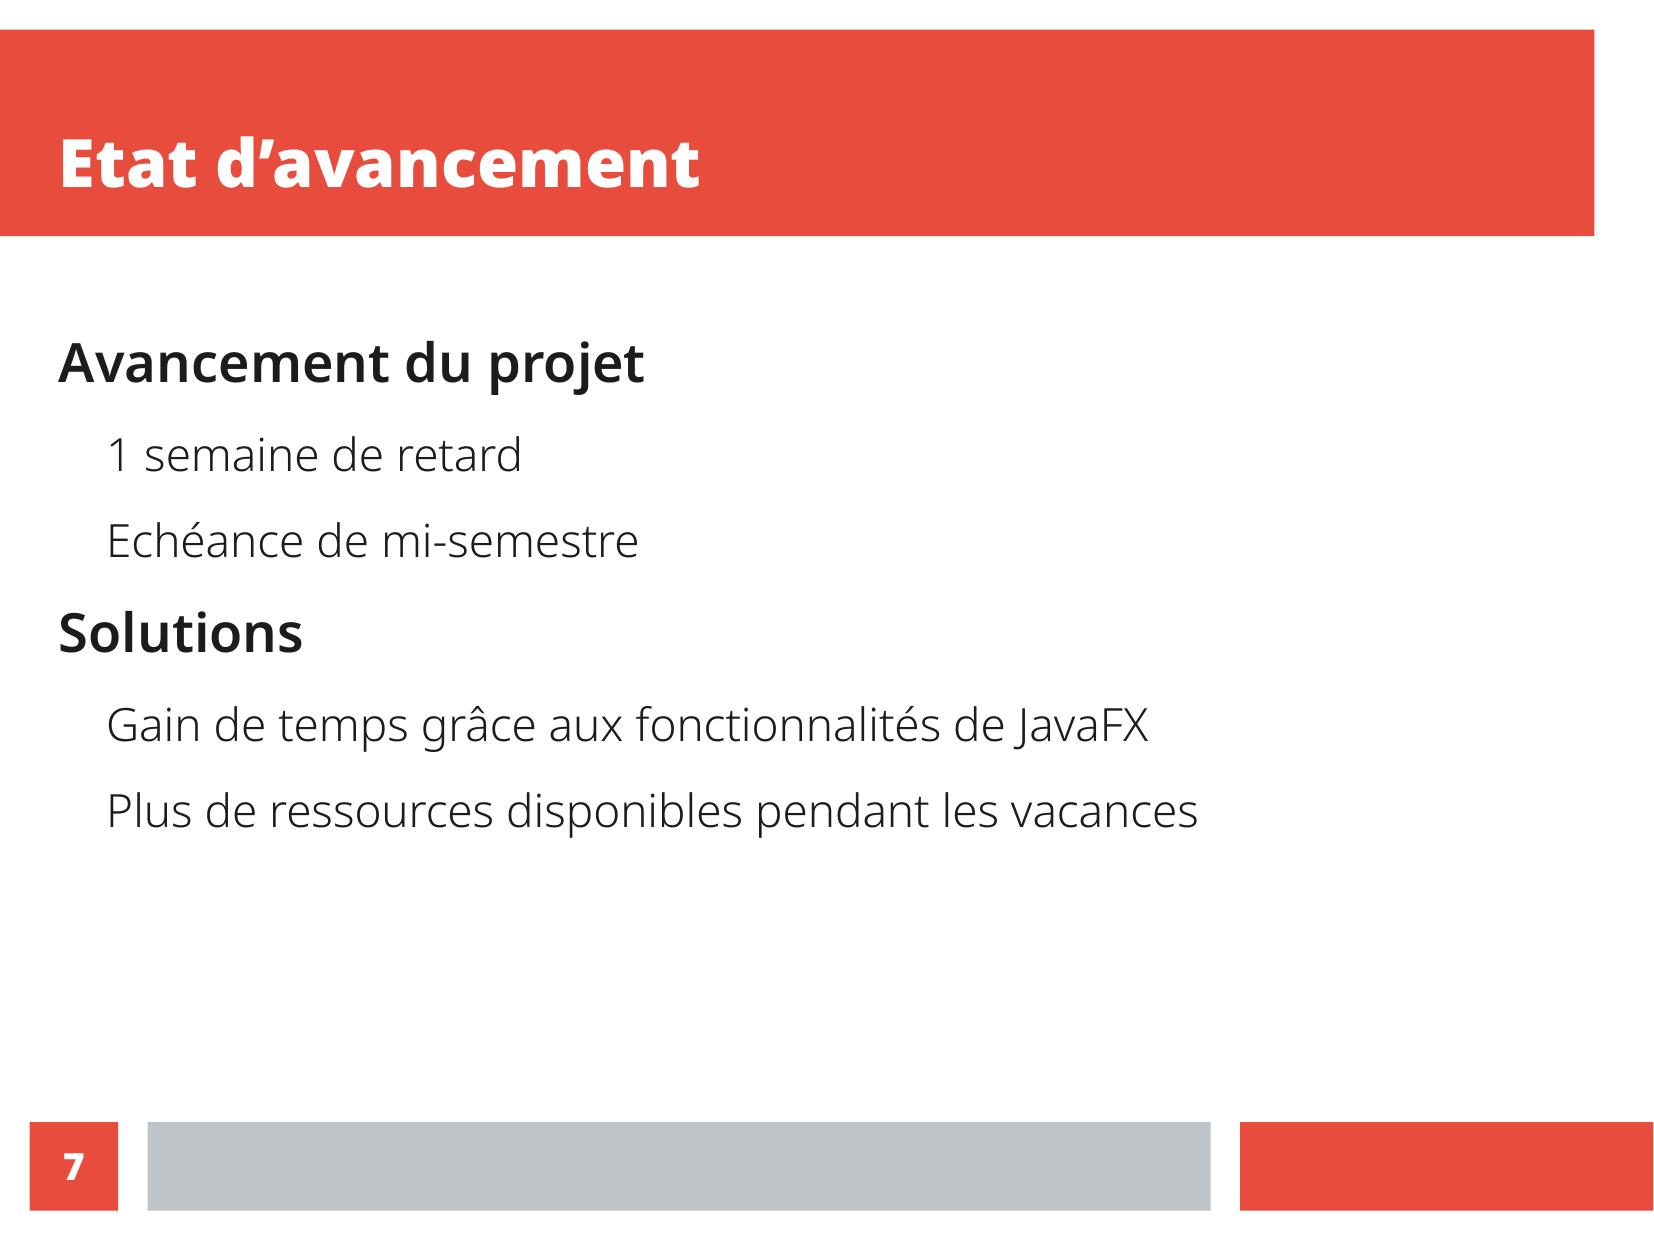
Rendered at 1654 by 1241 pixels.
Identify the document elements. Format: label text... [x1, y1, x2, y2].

list Avancement du projet 1 semaine de retard Echéance de mi-semestre Solutions Gain de temps grâce aux fonctionnalités de JavaFX Plus de ressources disponibles pendant les vacances [59, 324, 1565, 1093]
title Etat d’avancement [59, 59, 1595, 207]
